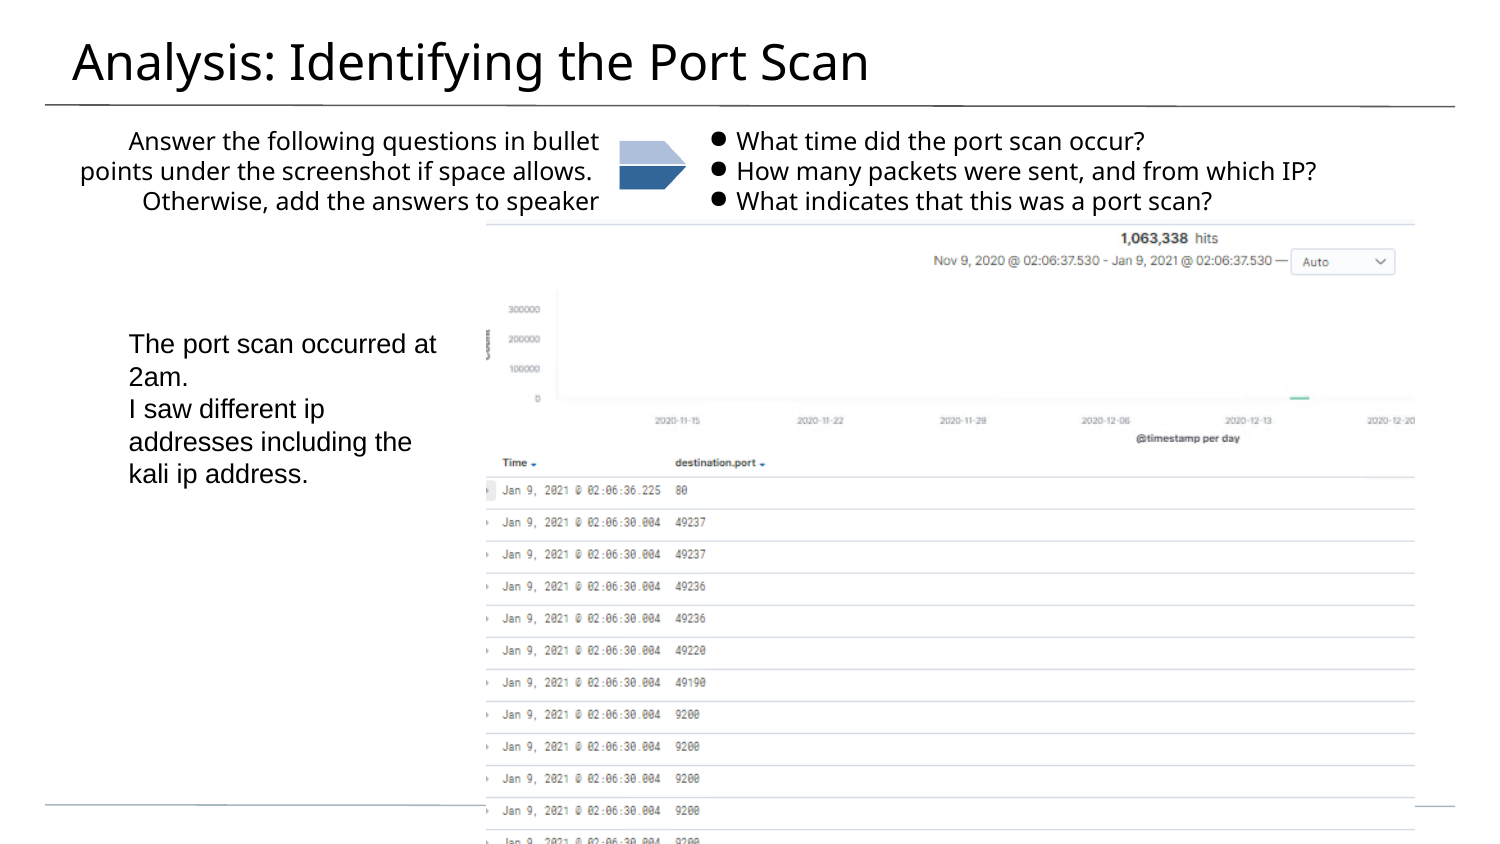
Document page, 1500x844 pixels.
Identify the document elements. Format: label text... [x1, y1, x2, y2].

subtitle The port scan occurred at 2am. I saw different ip addresses including the kali ip address. [83, 319, 440, 784]
title Analysis: Identifying the Port Scan [0, 0, 1500, 88]
subtitle Answer the following questions in bullet points under the screenshot if space allows. Otherwise, add the answers to speaker notes. [0, 110, 608, 320]
picture [617, 136, 687, 192]
picture [486, 219, 1415, 844]
subtitle What time did the port scan occur? How many packets were sent, and from which IP? What indicates that this was a port scan? [608, 110, 1415, 219]
